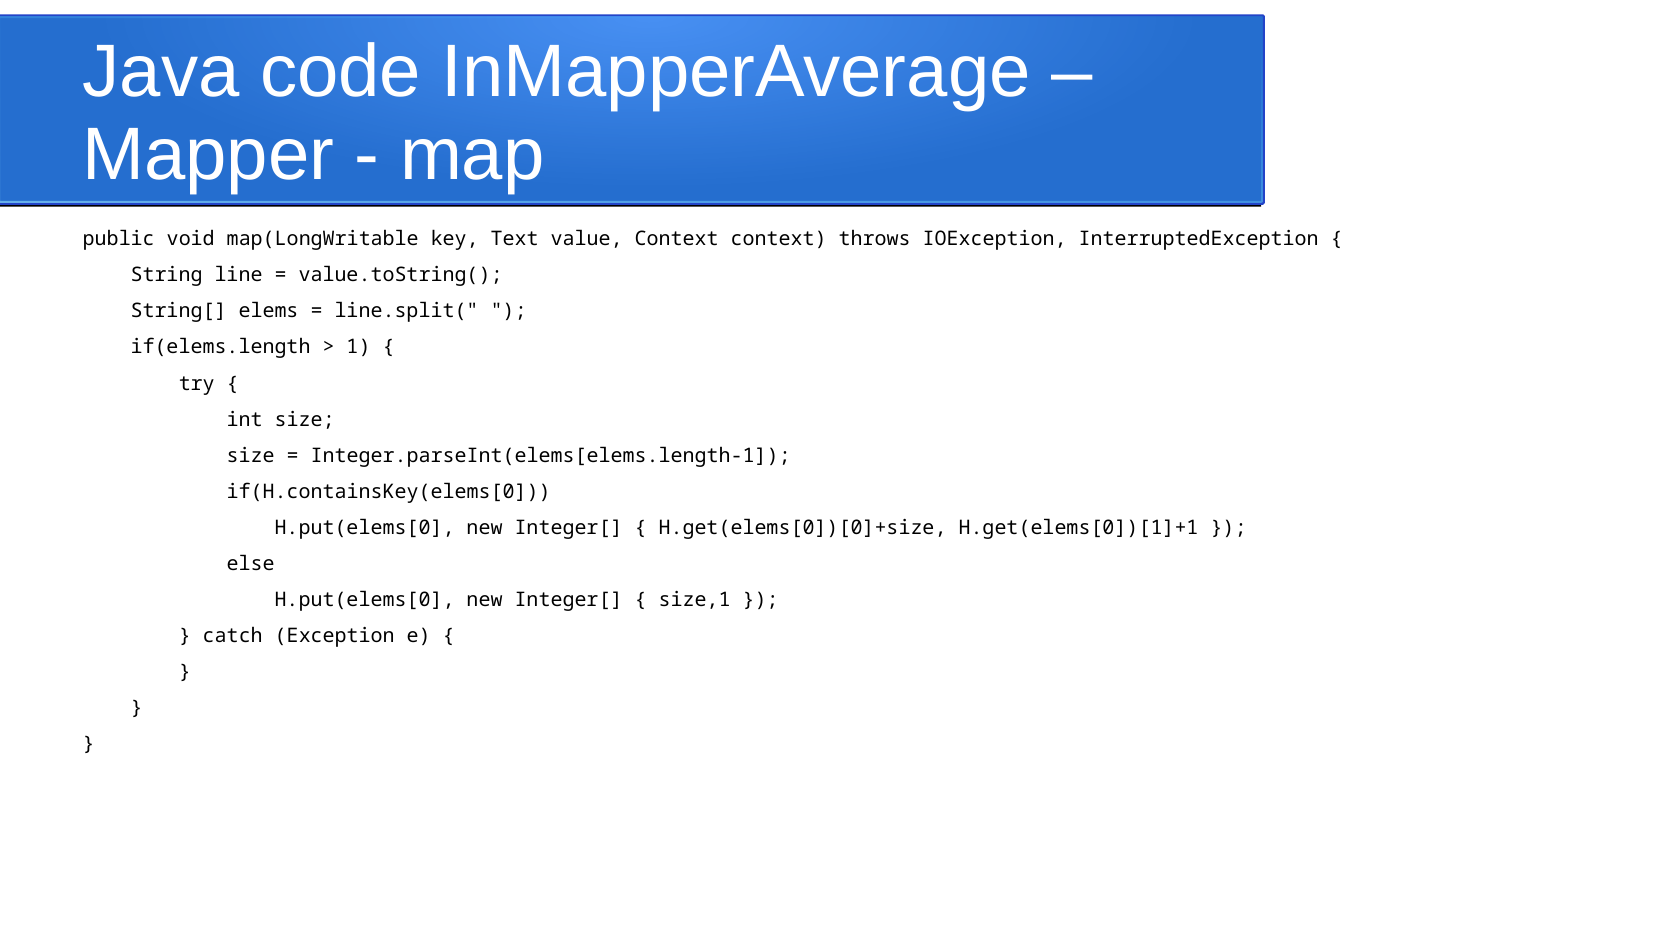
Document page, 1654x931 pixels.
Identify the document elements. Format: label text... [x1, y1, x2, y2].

list public void map(LongWritable key, Text value, Context context) throws IOException, InterruptedException { String line = value.toString(); String[] elems = line.split(" "); if(elems.length > 1) { try { int size; size = Integer.parseInt(elems[elems.length-1]); if(H.containsKey(elems[0])) H.put(elems[0], new Integer[] { H.get(elems[0])[0]+size, H.get(elems[0])[1]+1 }); else H.put(elems[0], new Integer[] { size,1 }); } catch (Exception e) { } } } [82, 224, 1571, 764]
title Java code InMapperAverage – Mapper - map [82, 29, 1235, 196]
